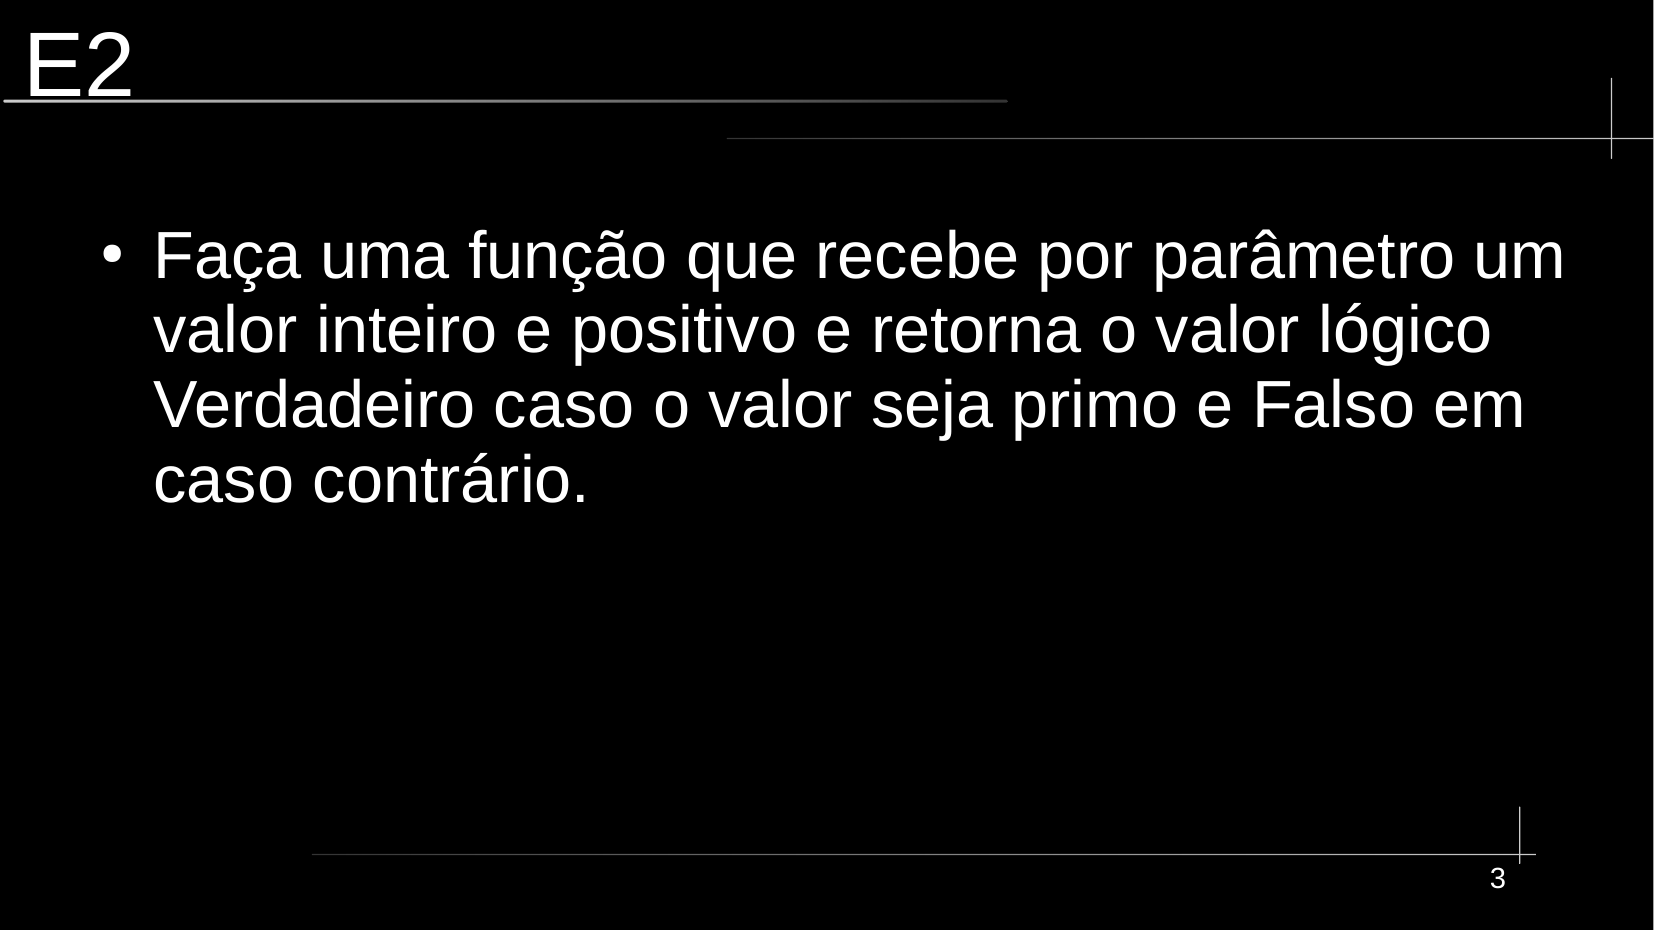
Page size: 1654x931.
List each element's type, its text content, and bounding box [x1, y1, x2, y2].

title E2 [23, 11, 1589, 119]
list Faça uma função que recebe por parâmetro um valor inteiro e positivo e retorna o valor lógico Verdadeiro caso o valor seja primo e Falso em caso contrário. [82, 217, 1571, 758]
